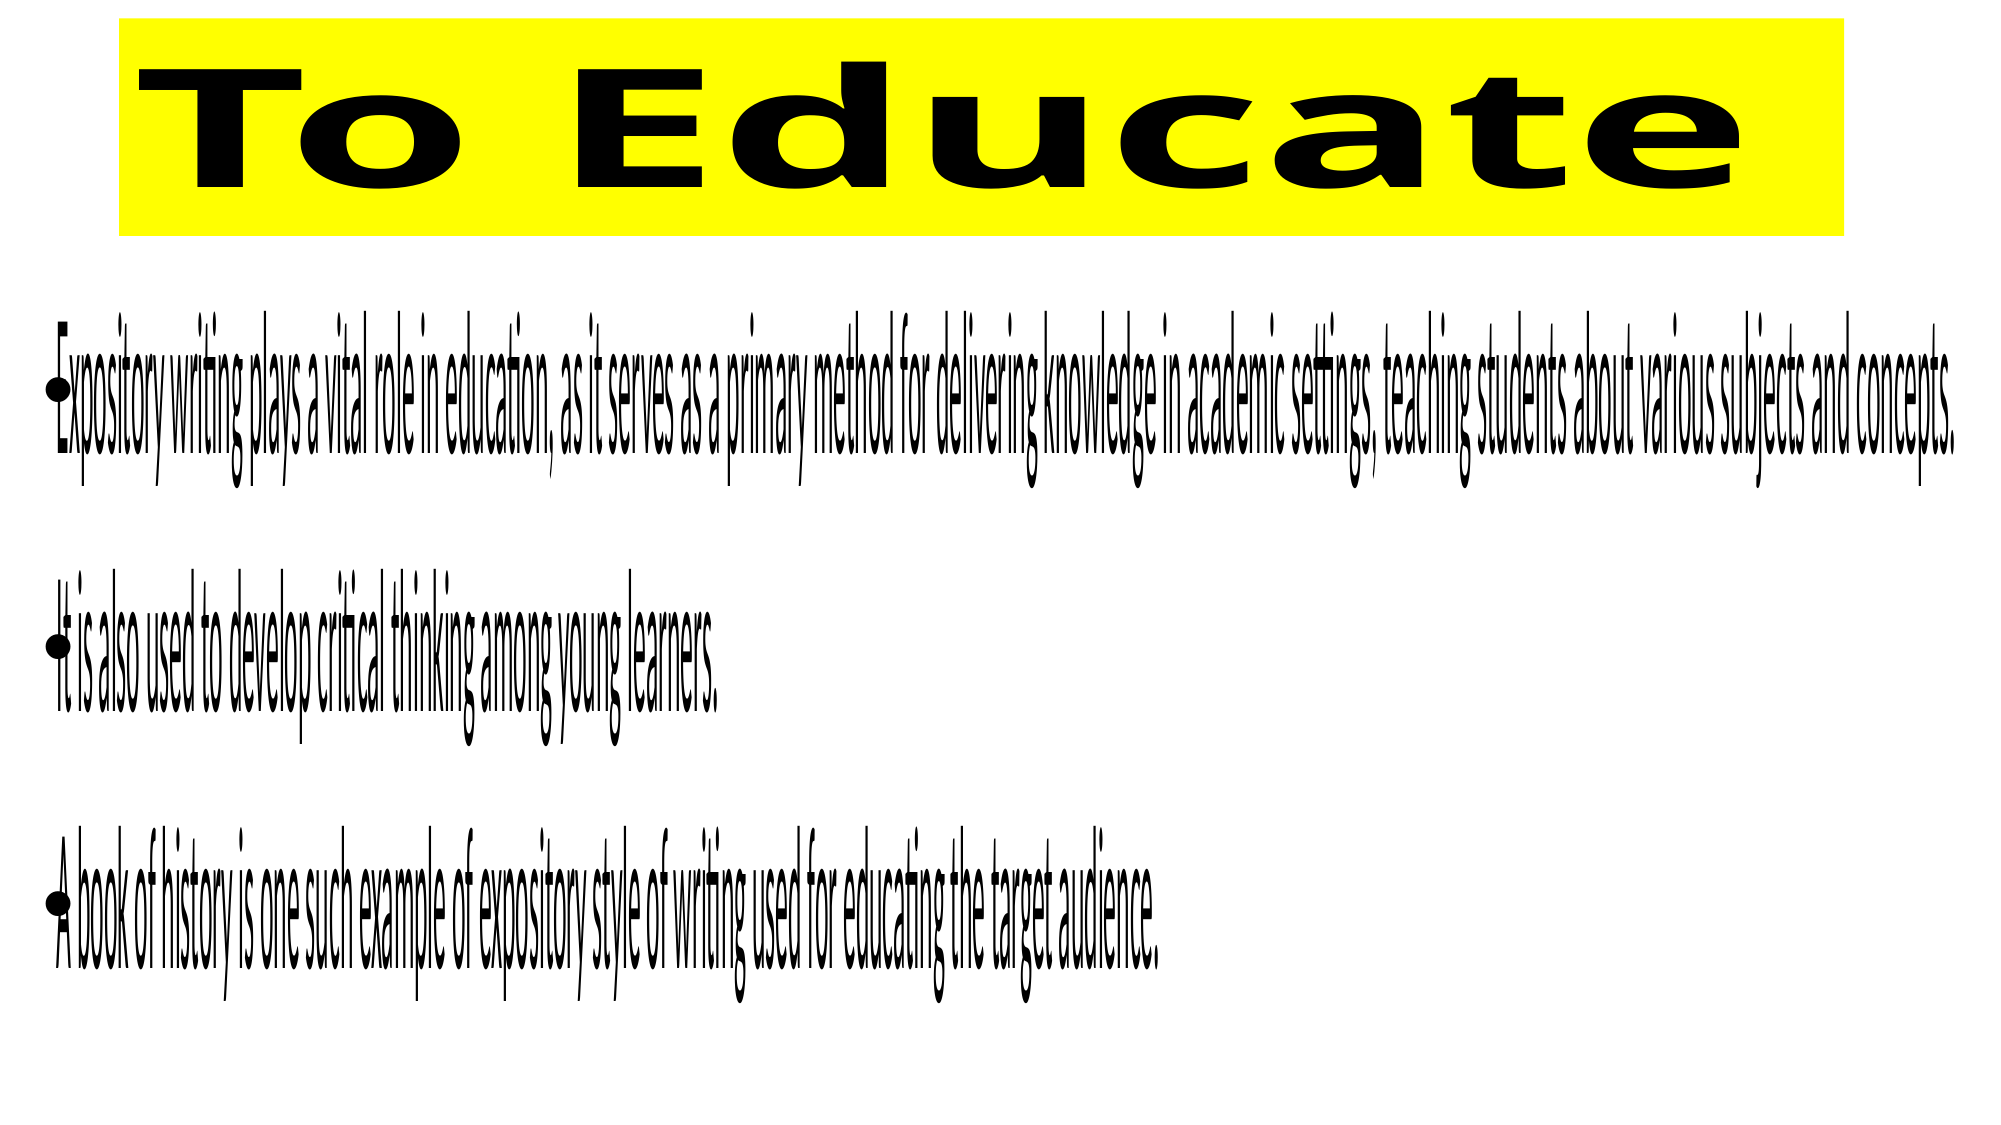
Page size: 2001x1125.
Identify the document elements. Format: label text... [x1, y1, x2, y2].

list Expository writing plays a vital role in education, as it serves as a primary method for delivering knowledge in academic settings, teaching students about various subjects and concepts. It is also used to develop critical thinking among young learners. A book of history is one such example of expository style of writing used for educating the target audience. [27, 299, 1983, 1014]
title To Educate [119, 18, 1845, 236]
